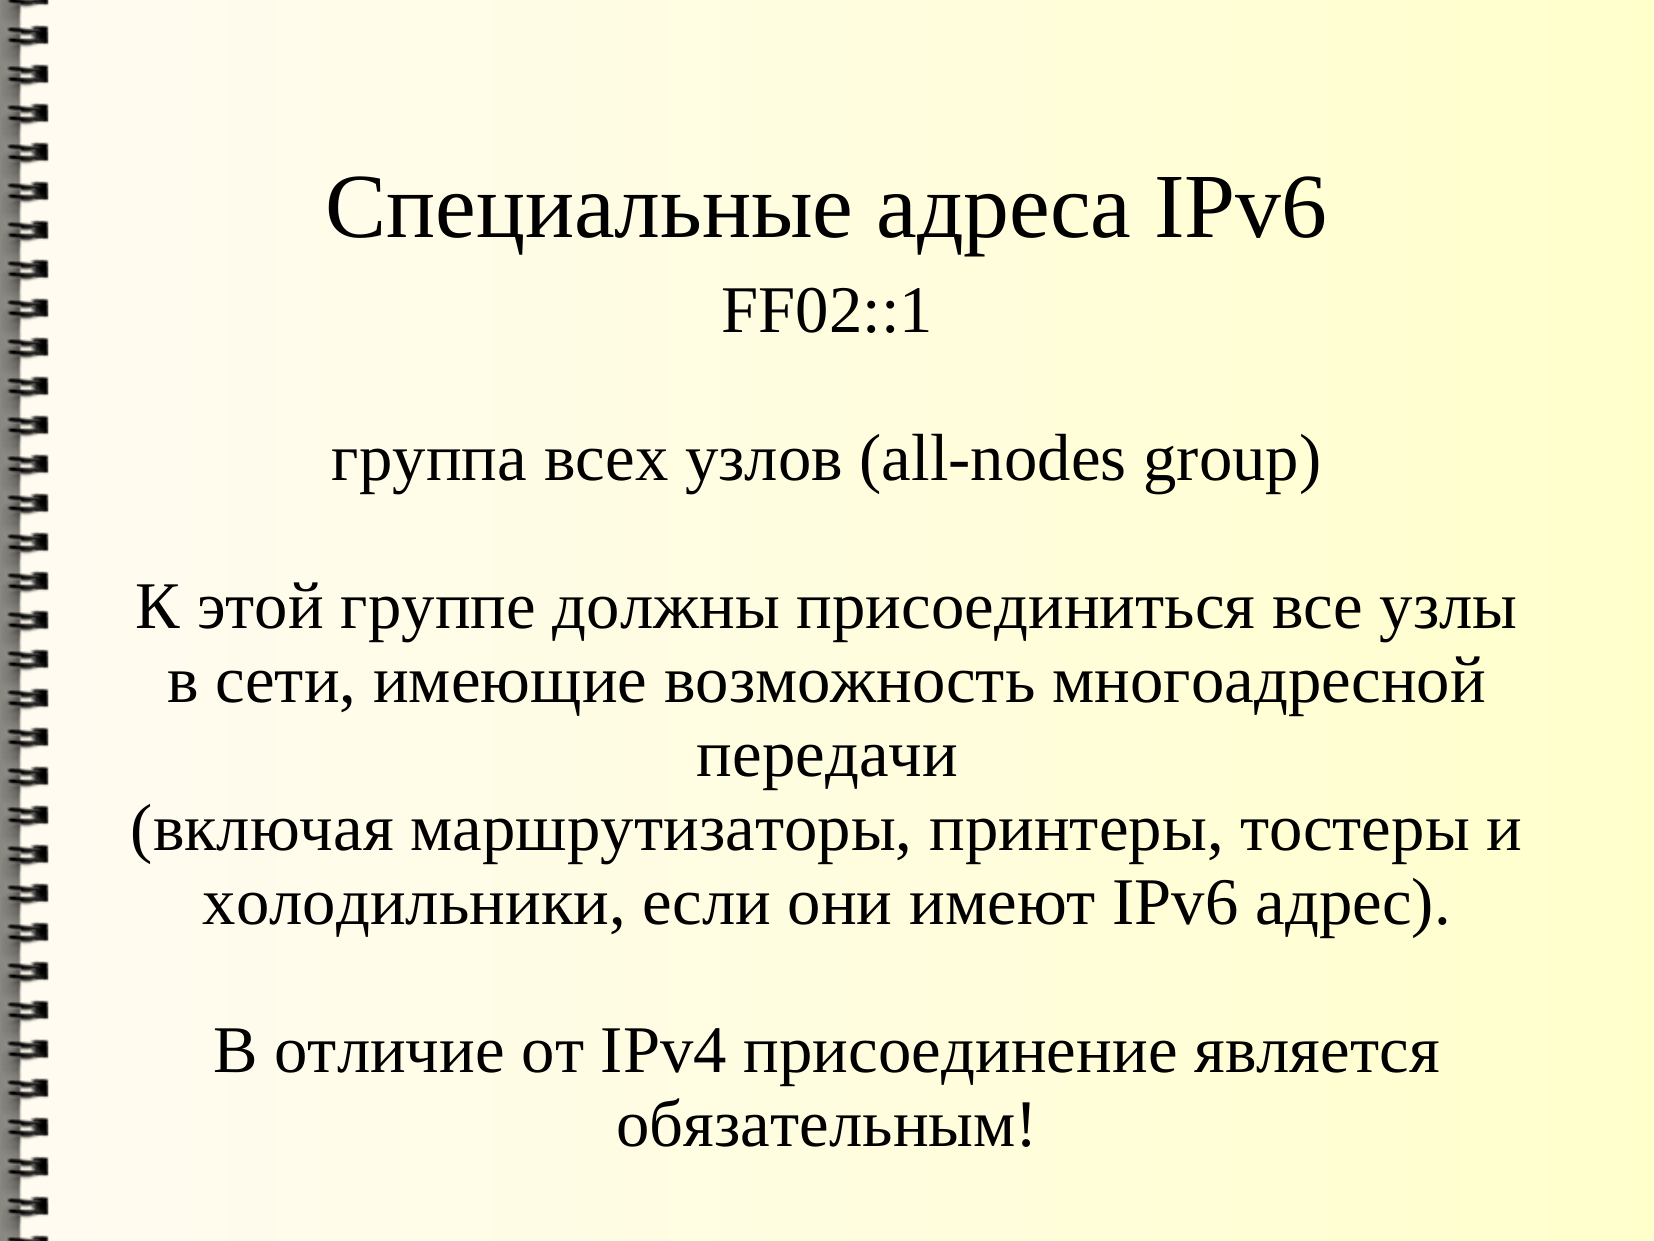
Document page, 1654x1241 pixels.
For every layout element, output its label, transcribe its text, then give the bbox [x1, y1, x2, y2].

title Специальные адреса IPv6 [121, 102, 1534, 272]
subtitle FF02::1 группа всех узлов (all-nodes group) К этой группе должны присоединиться все узлы в сети, имеющие возможность многоадресной передачи (включая маршрутизаторы, принтеры, тостеры и холодильники, если они имеют IPv6 адрес). В отличие от IPv4 присоединение является обязательным! [121, 272, 1534, 1236]
picture [0, 0, 1654, 1241]
